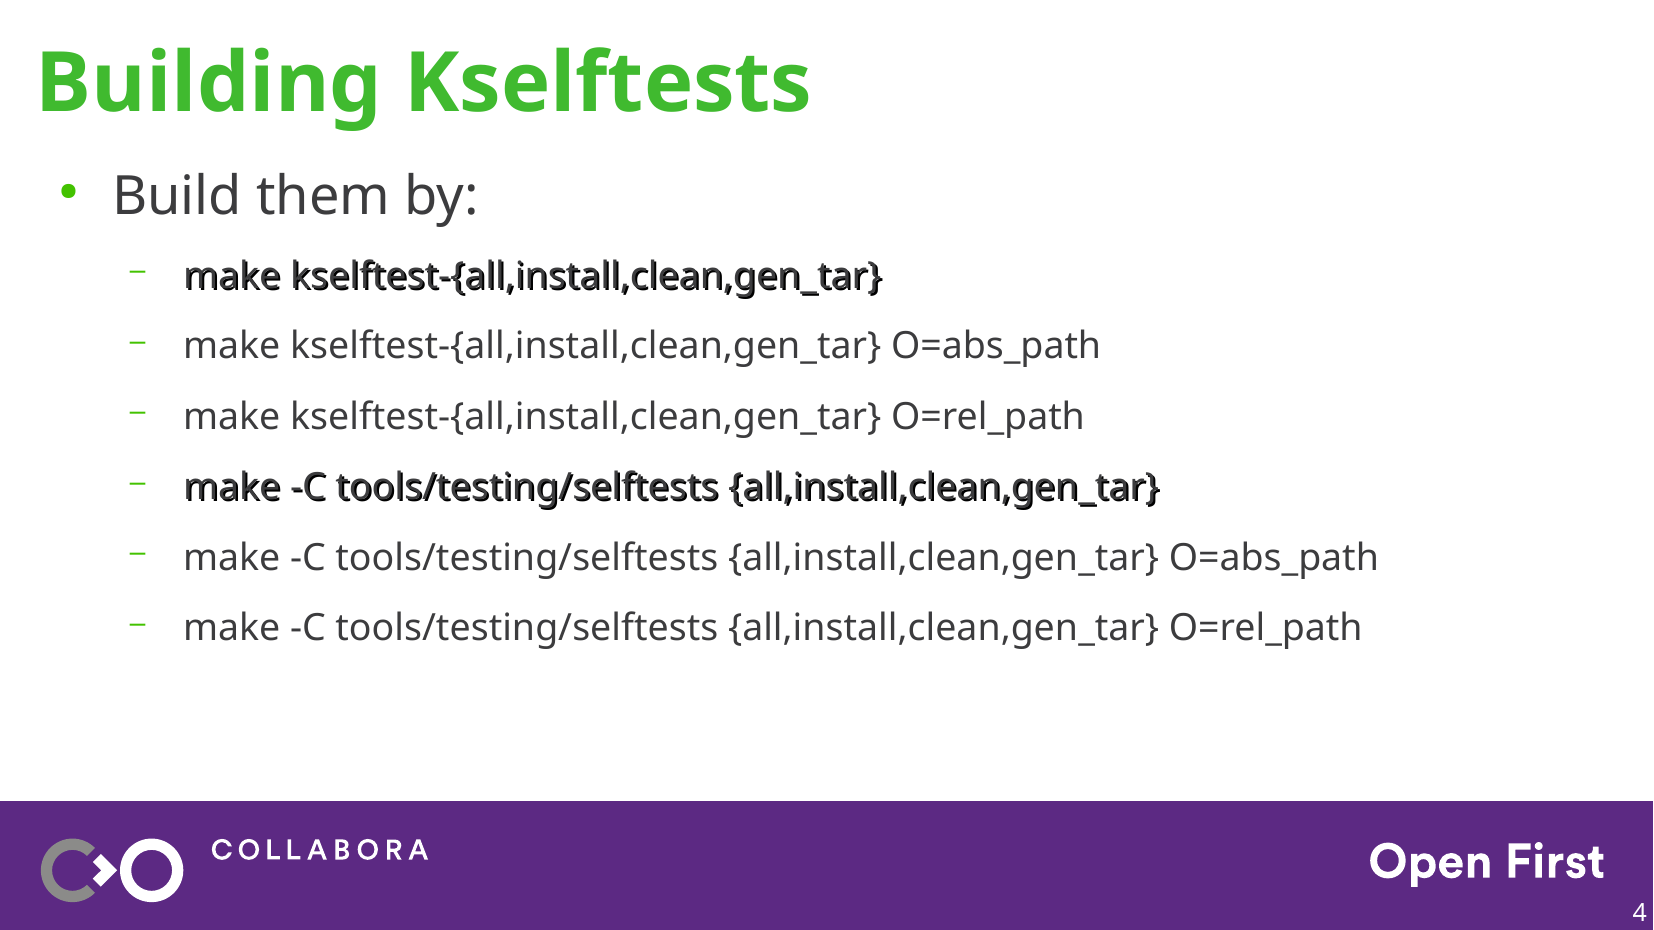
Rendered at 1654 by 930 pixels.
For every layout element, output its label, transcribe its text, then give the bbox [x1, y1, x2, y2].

title Building Kselftests [35, 28, 1608, 192]
list Build them by: make kselftest-{all,install,clean,gen_tar} make kselftest-{all,install,clean,gen_tar} O=abs_path make kselftest-{all,install,clean,gen_tar} O=rel_path make -C tools/testing/selftests {all,install,clean,gen_tar} make -C tools/testing/selftests {all,install,clean,gen_tar} O=abs_path make -C tools/testing/selftests {all,install,clean,gen_tar} O=rel_path [41, 160, 1613, 804]
